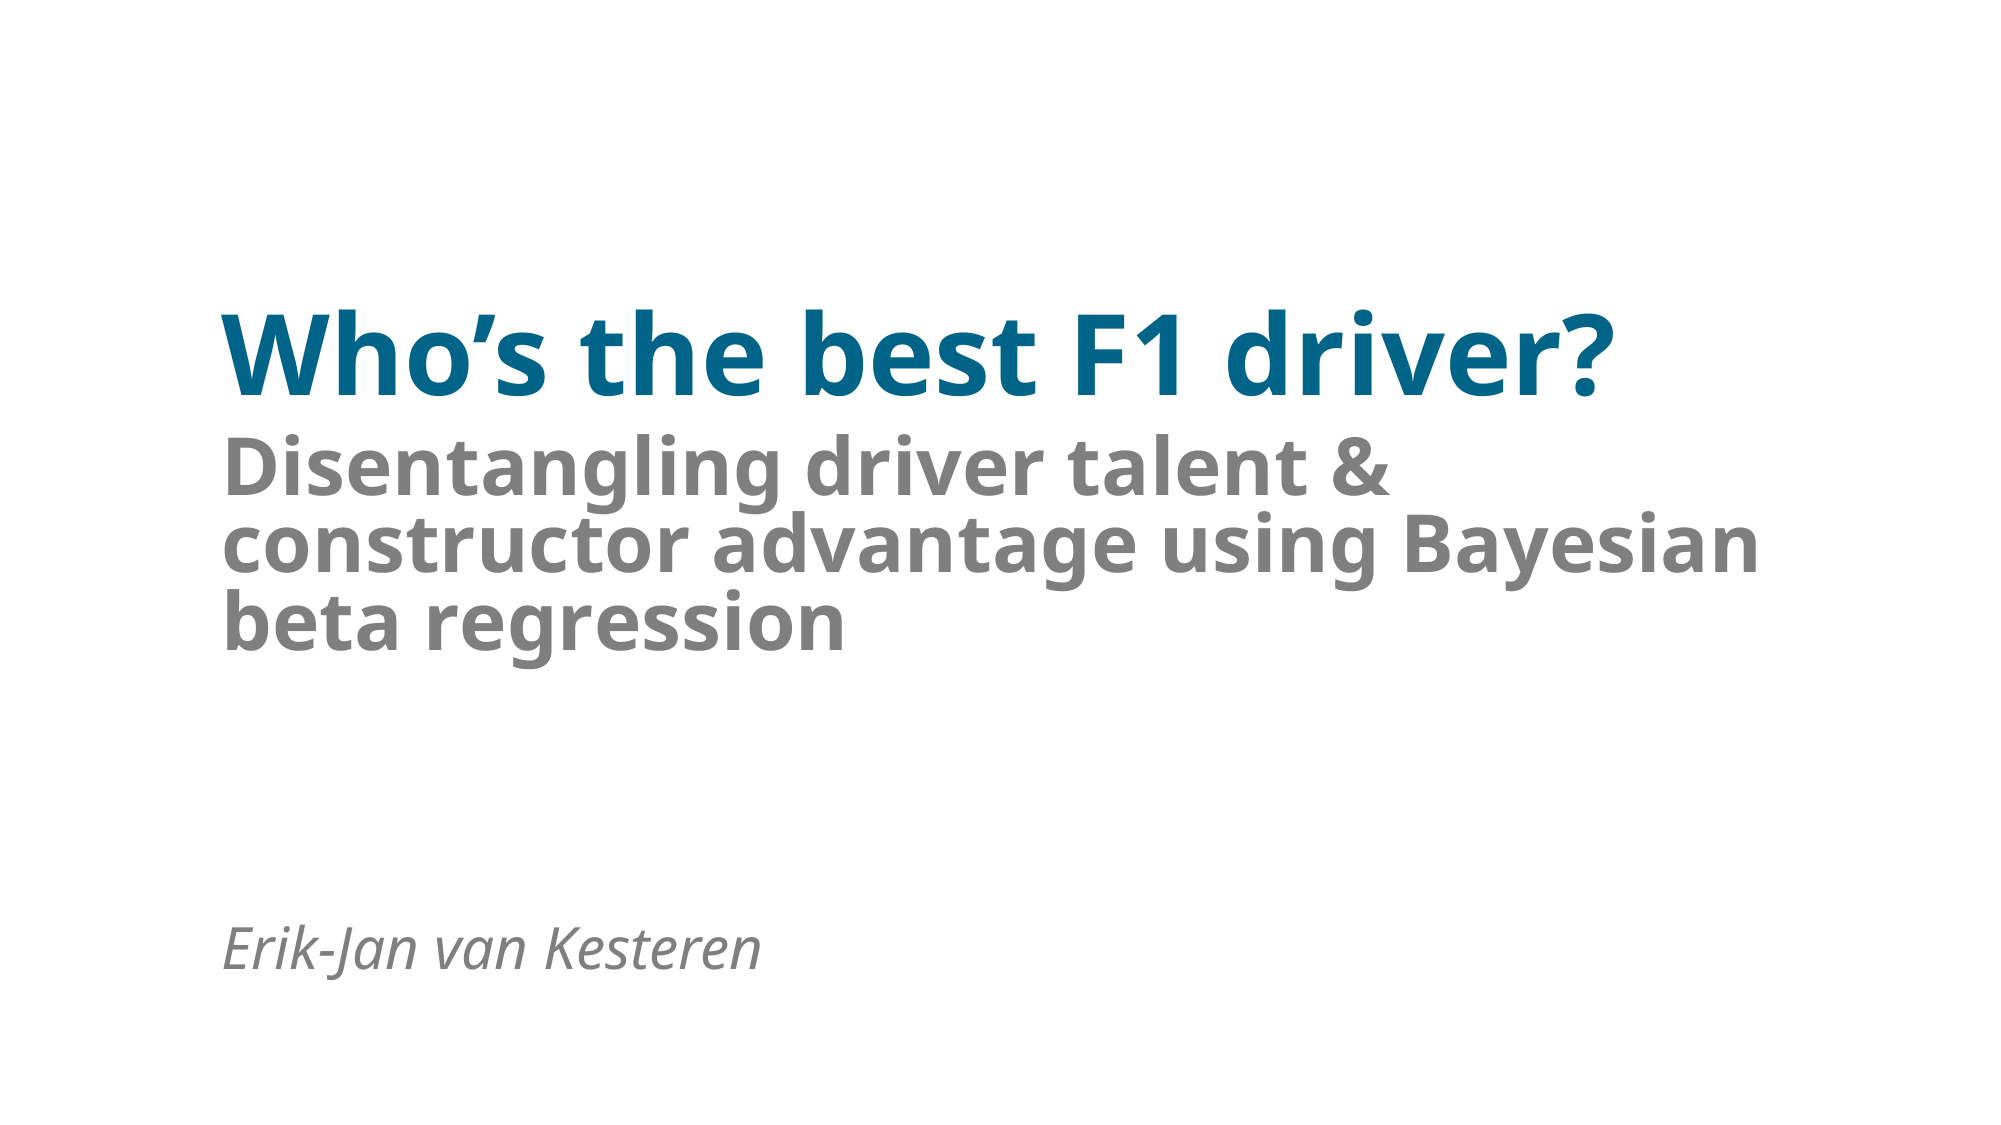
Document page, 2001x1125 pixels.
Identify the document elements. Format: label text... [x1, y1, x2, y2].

text_box Disentangling driver talent & constructor advantage using Bayesian beta regression [206, 415, 1794, 685]
text_box Who’s the best F1 driver? [206, 275, 1794, 415]
text_box Erik-Jan van Kesteren [206, 903, 1415, 990]
